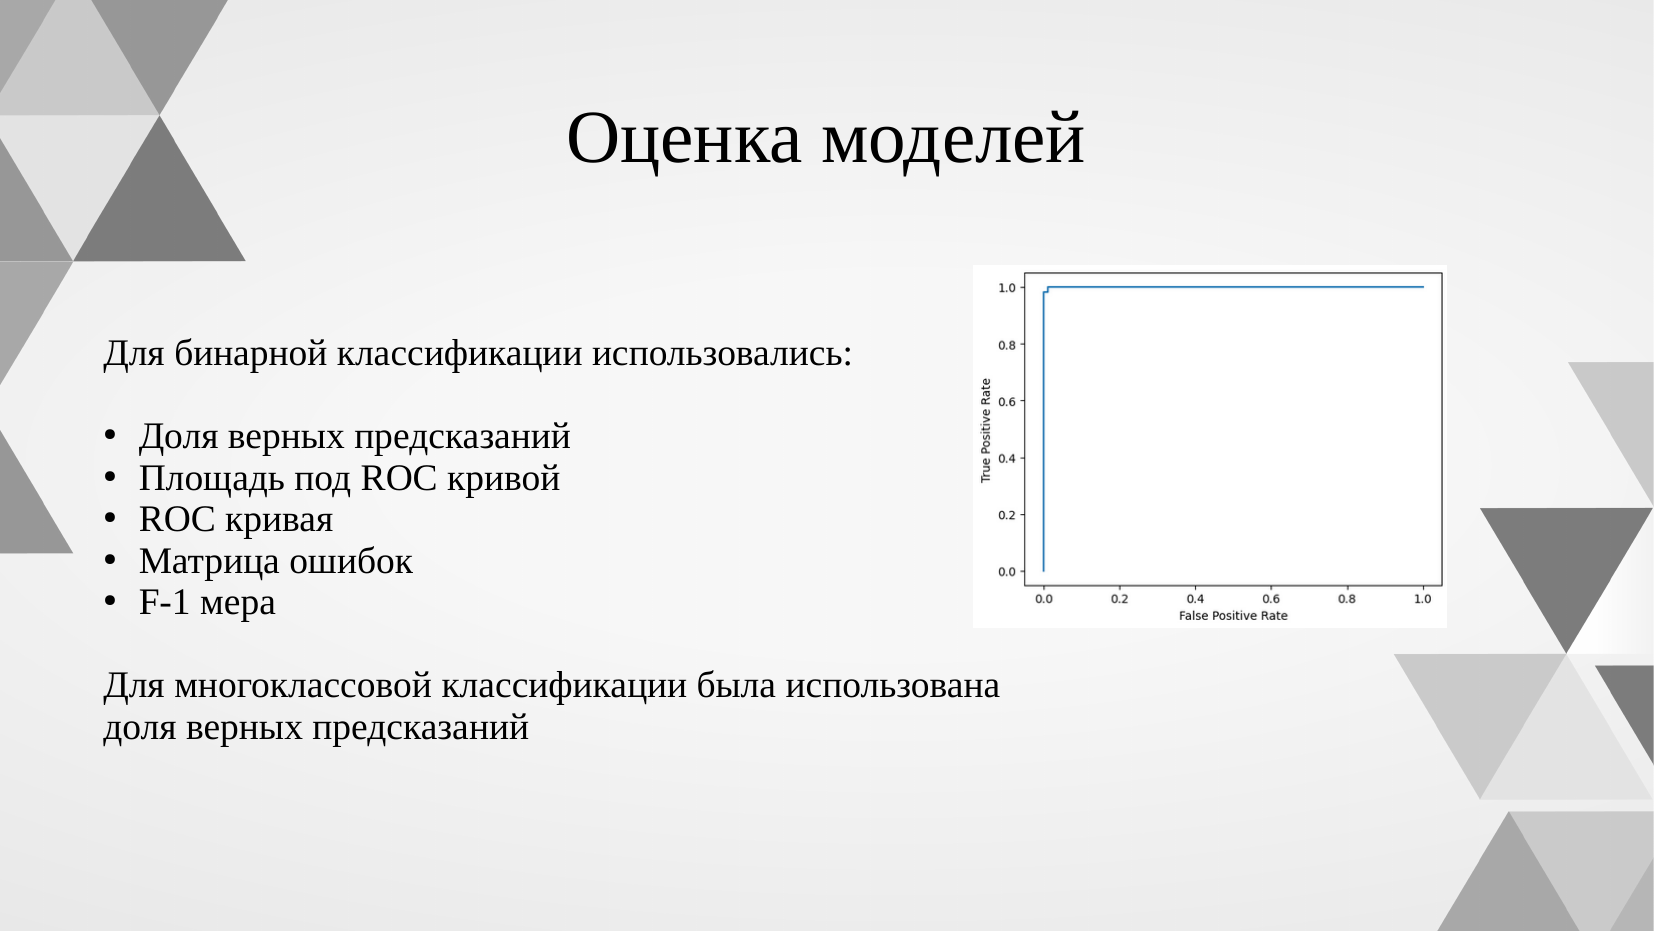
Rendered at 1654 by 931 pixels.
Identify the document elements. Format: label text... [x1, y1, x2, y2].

text_box Оценка моделей [551, 88, 1102, 187]
text_box Для бинарной классификации использовались: Доля верных предсказаний Площадь под ROC кривой ROC кривая Матрица ошибок F-1 мера Для многоклассовой классификации была использована доля верных предсказаний [88, 324, 1093, 755]
picture [0, 0, 1654, 931]
